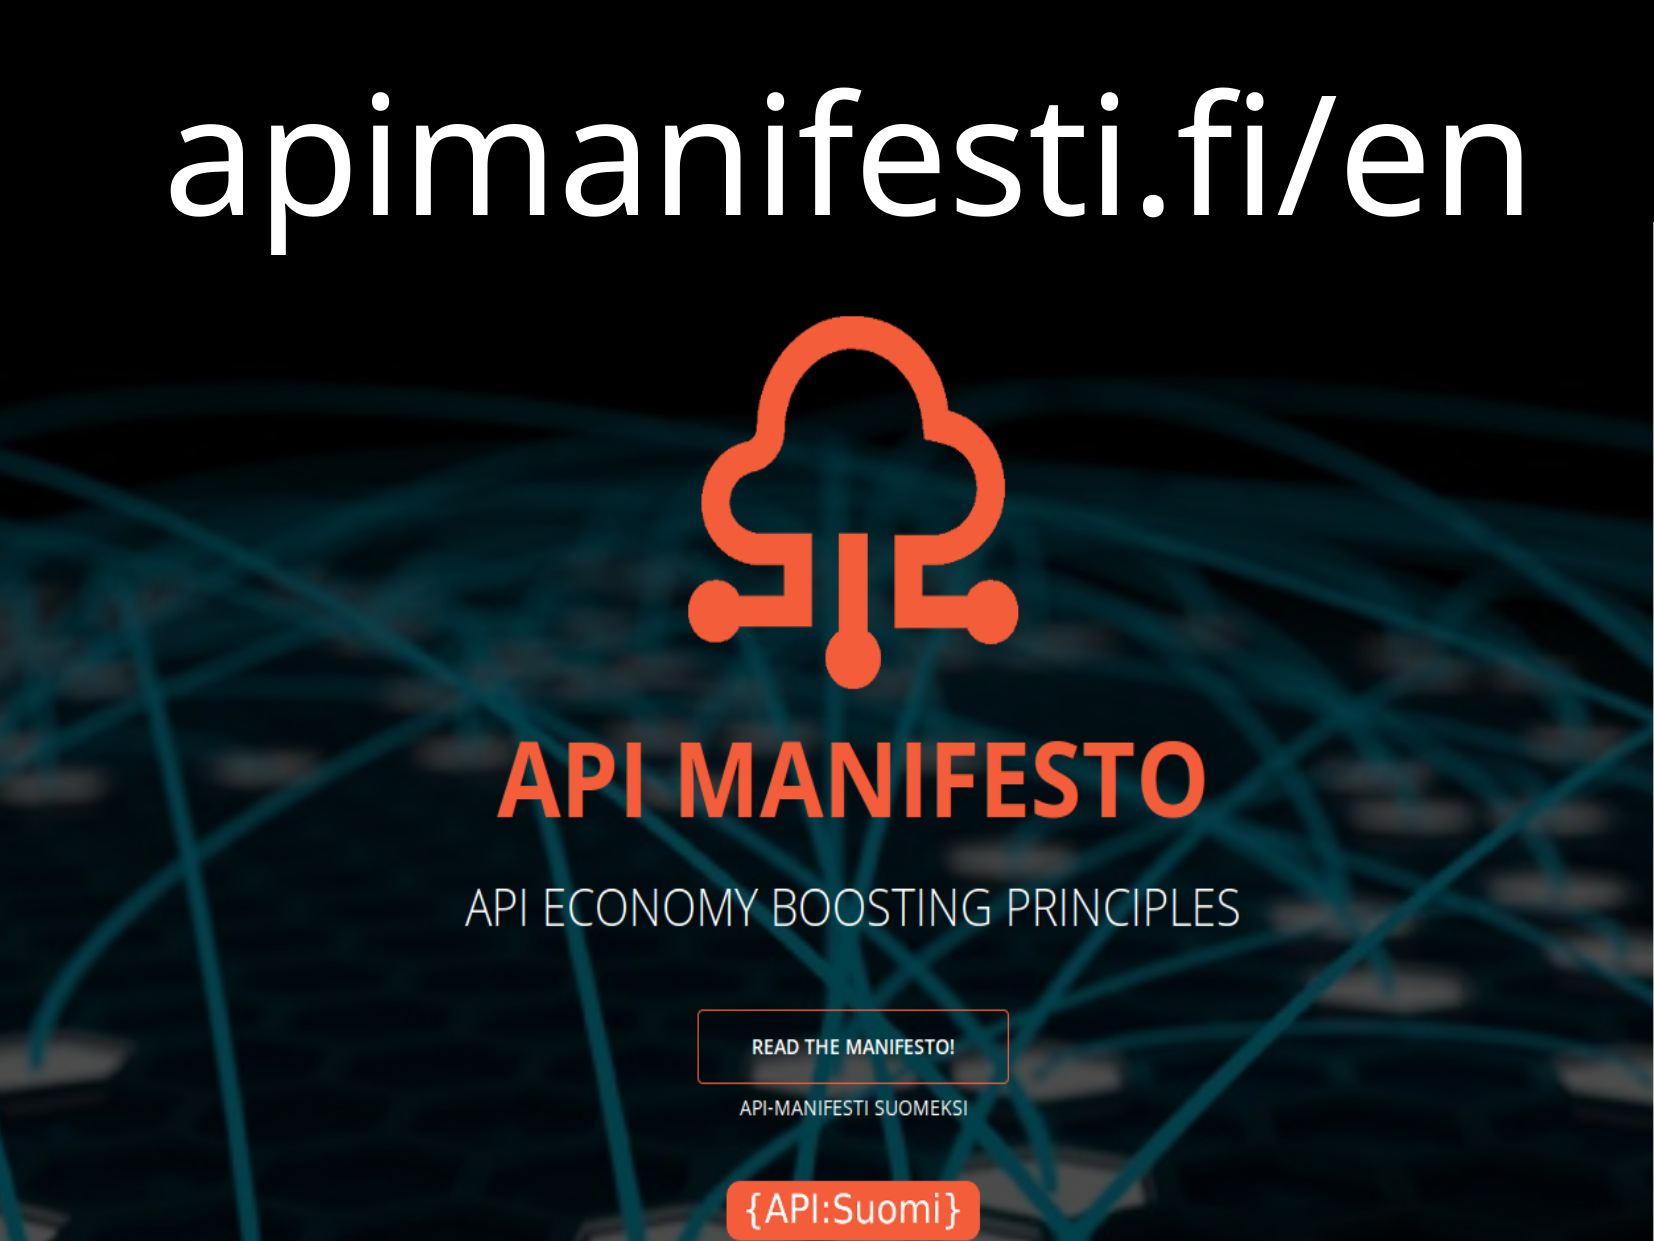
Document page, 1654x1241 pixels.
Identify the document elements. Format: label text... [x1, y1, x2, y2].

text_box [0, 0, 1654, 222]
text_box apimanifesti.fi/en [149, 30, 1504, 241]
picture [0, 222, 1654, 1241]
